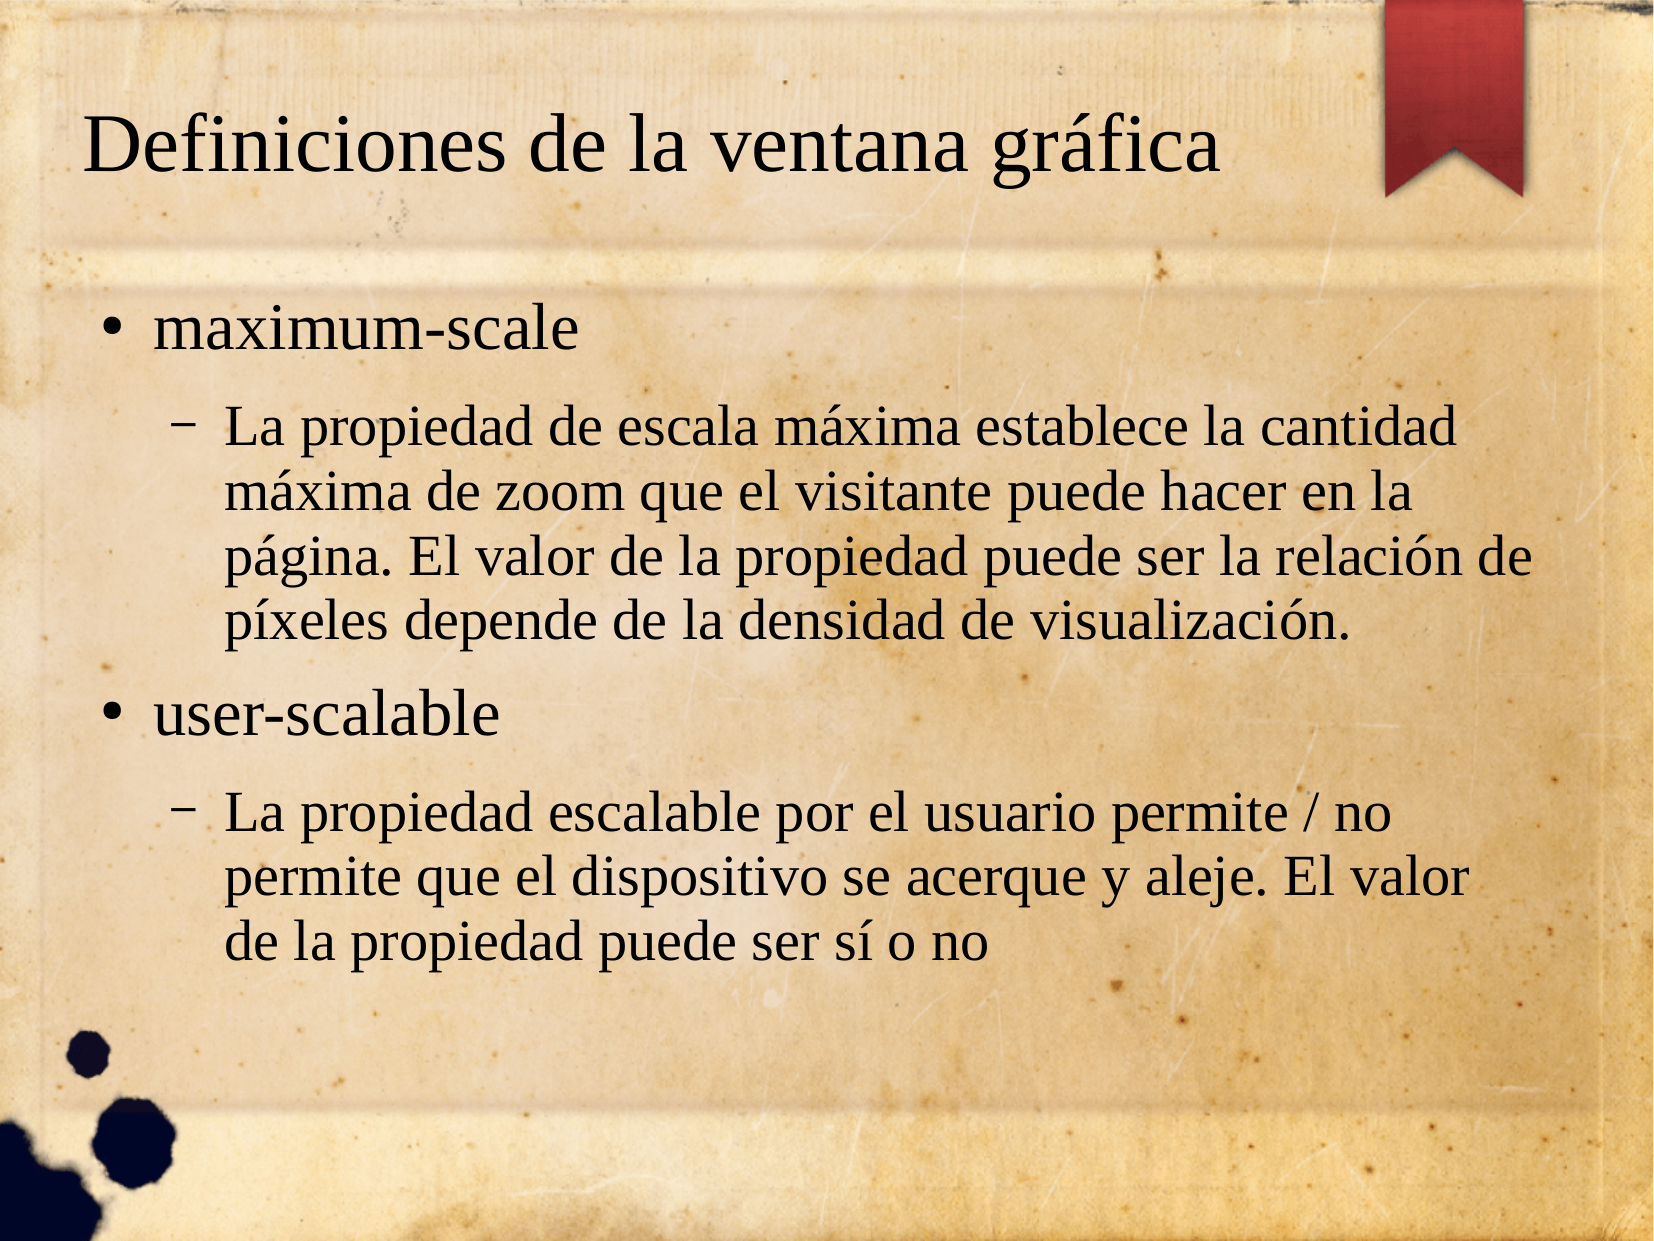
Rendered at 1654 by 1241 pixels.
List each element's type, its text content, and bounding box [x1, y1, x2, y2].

title Definiciones de la ventana gráfica [82, 49, 1347, 237]
list maximum-scale La propiedad de escala máxima establece la cantidad máxima de zoom que el visitante puede hacer en la página. El valor de la propiedad puede ser la relación de píxeles depende de la densidad de visualización. user-scalable La propiedad escalable por el usuario permite / no permite que el dispositivo se acerque y aleje. El valor de la propiedad puede ser sí o no [82, 290, 1538, 1010]
picture [0, 0, 1654, 1241]
